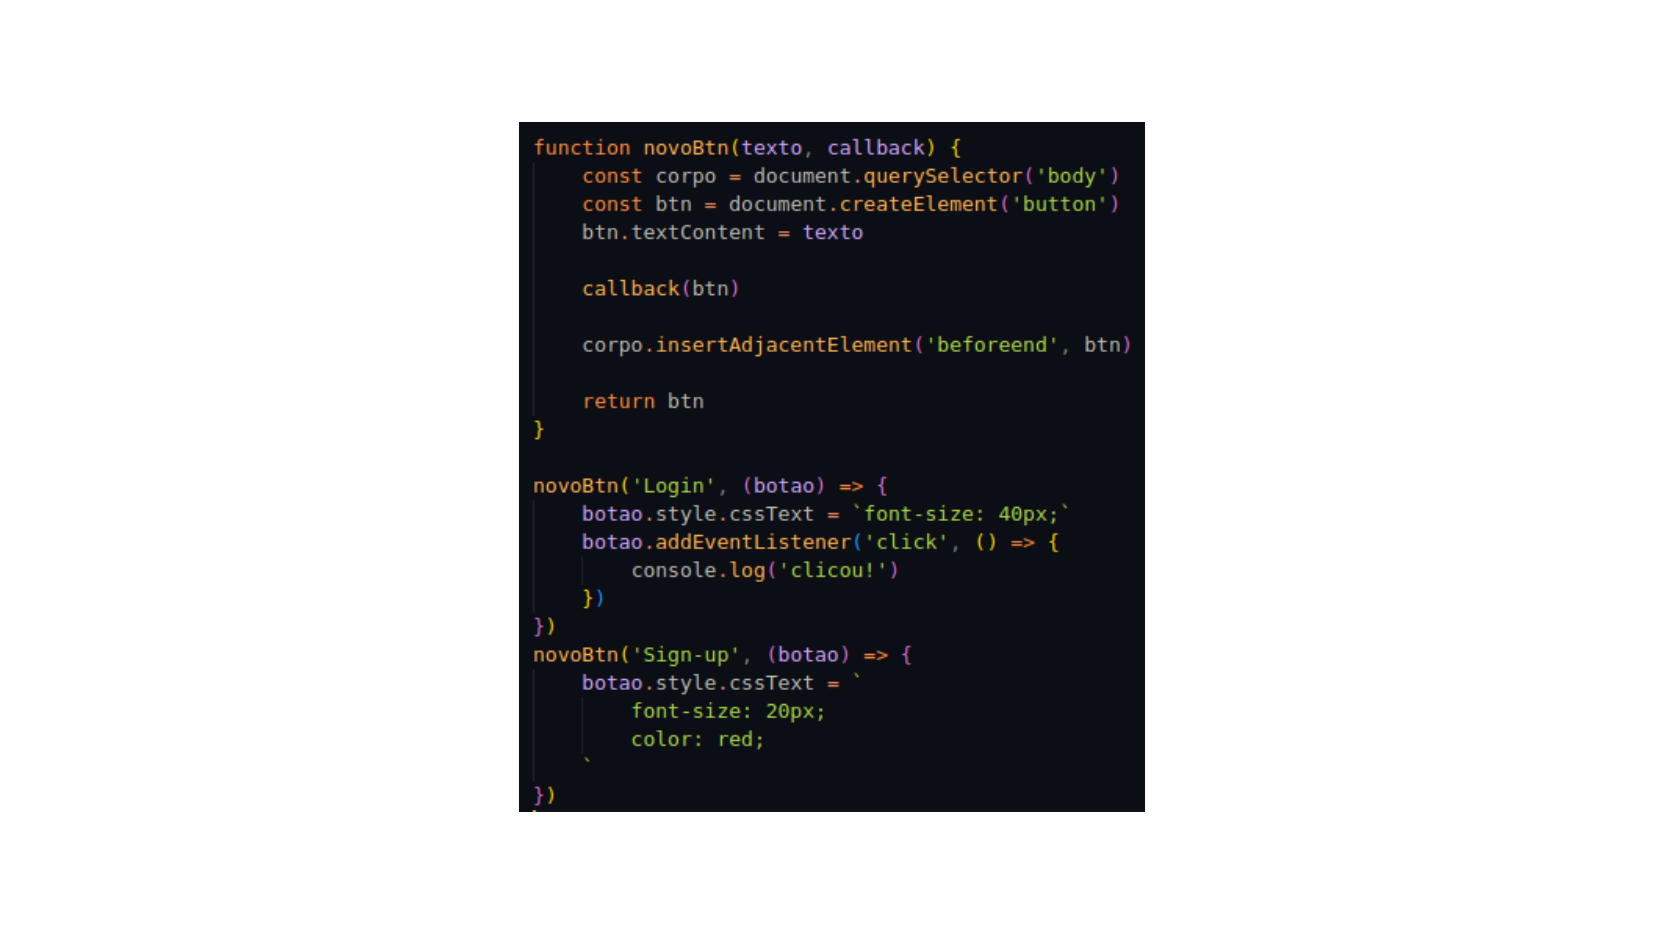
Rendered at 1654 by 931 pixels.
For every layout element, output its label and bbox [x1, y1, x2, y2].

picture [519, 122, 1145, 812]
